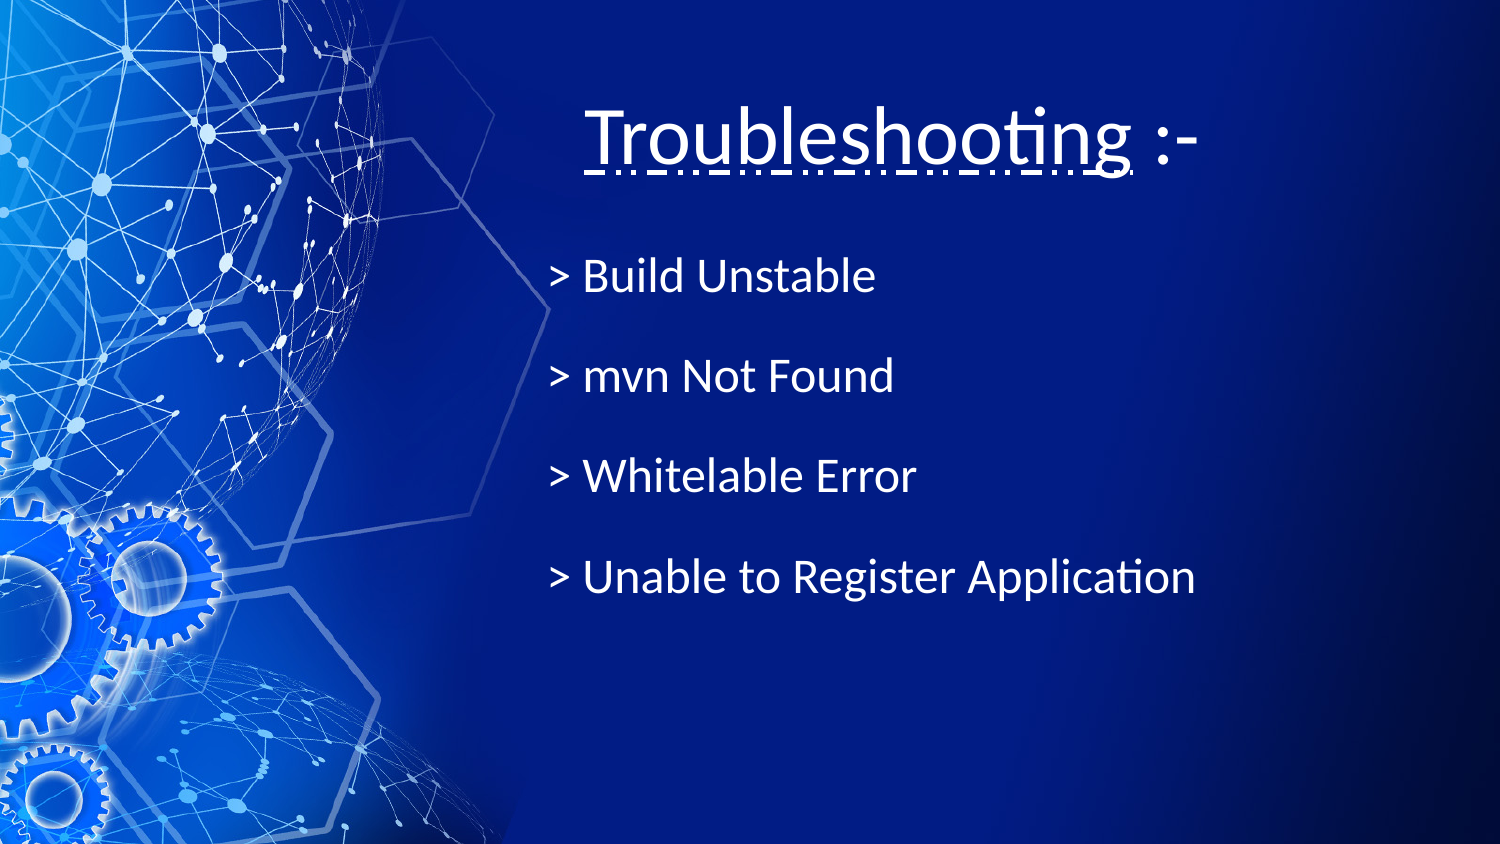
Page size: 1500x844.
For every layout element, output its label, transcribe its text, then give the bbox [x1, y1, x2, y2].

picture [0, 0, 1500, 844]
text_box > Build Unstable > mvn Not Found > Whitelable Error > Unable to Register Application [531, 248, 1382, 733]
title Troubleshooting :- [354, 71, 1430, 191]
